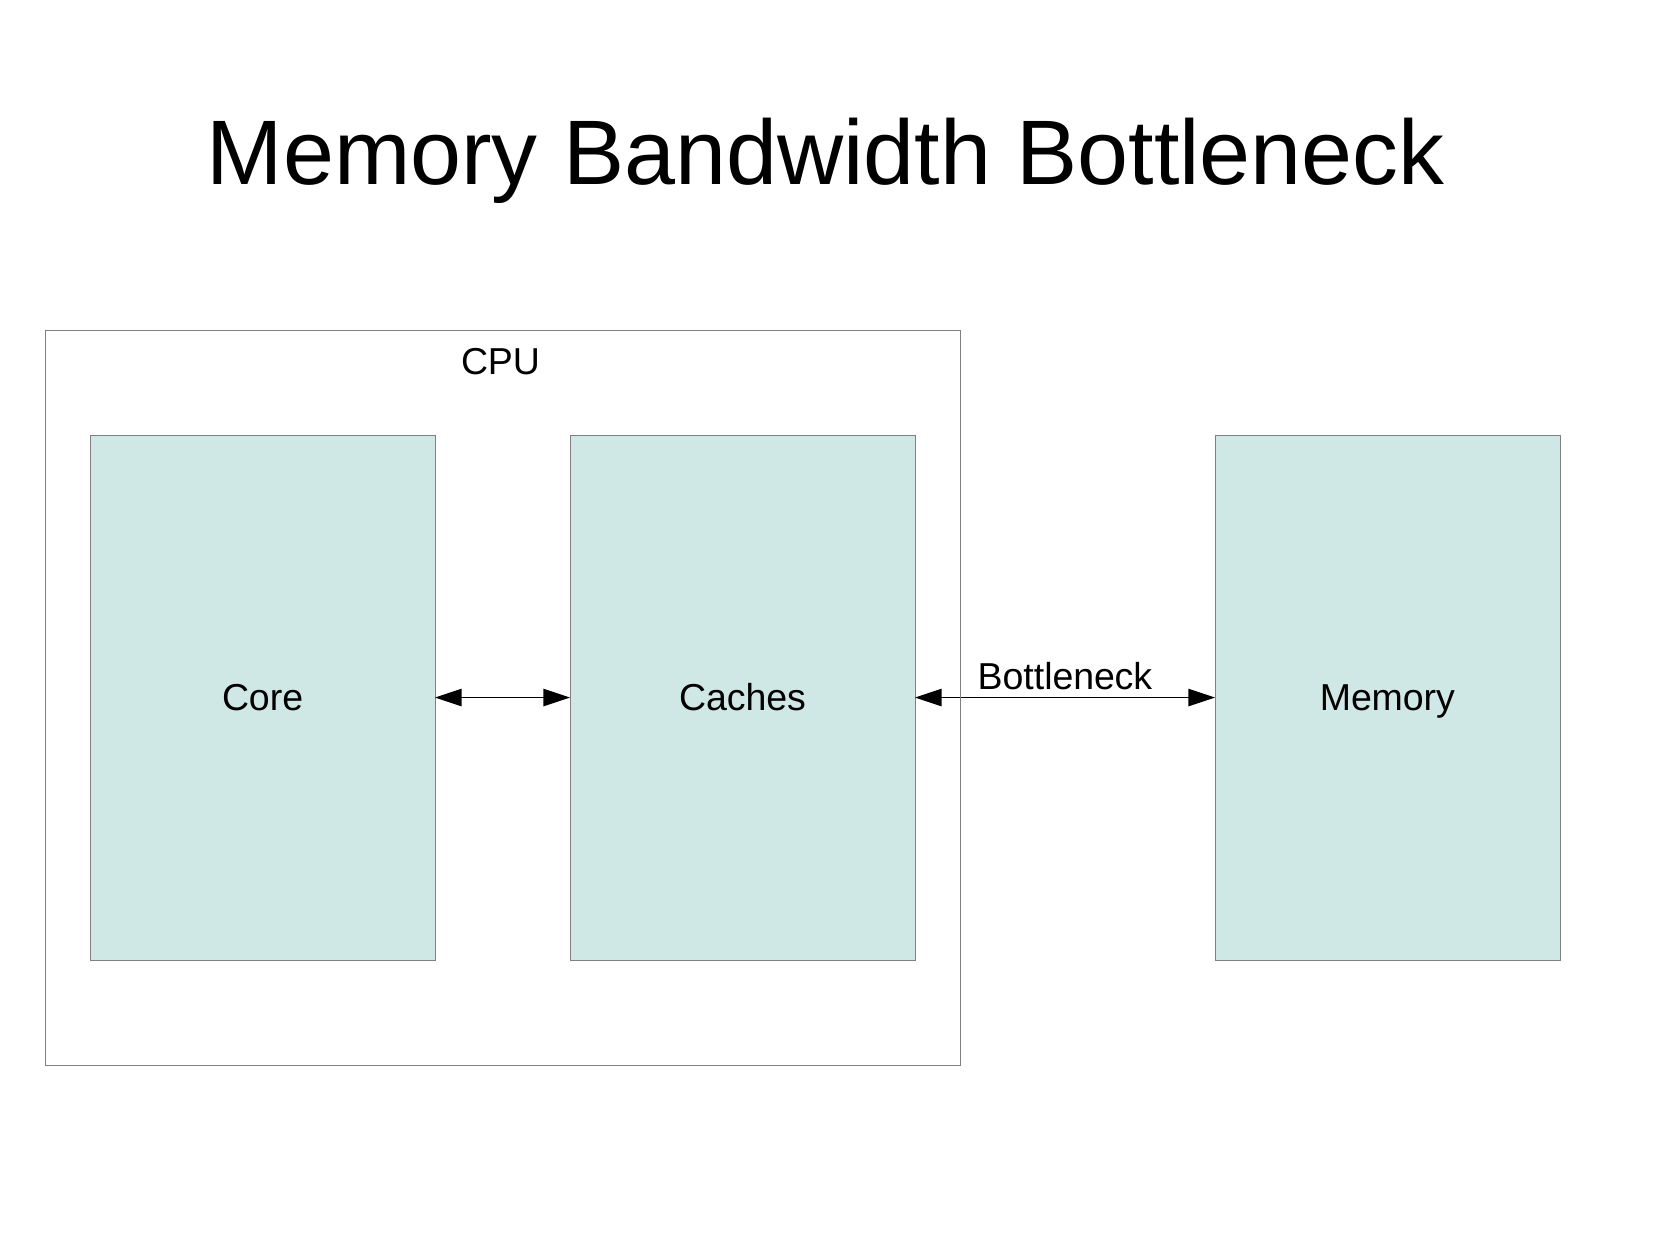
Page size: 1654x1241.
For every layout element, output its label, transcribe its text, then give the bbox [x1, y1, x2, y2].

text_box CPU [446, 333, 556, 391]
title Memory Bandwidth Bottleneck [82, 49, 1571, 257]
text_box Memory [1215, 435, 1561, 961]
text_box Caches [570, 435, 916, 961]
text_box Core [90, 435, 436, 961]
